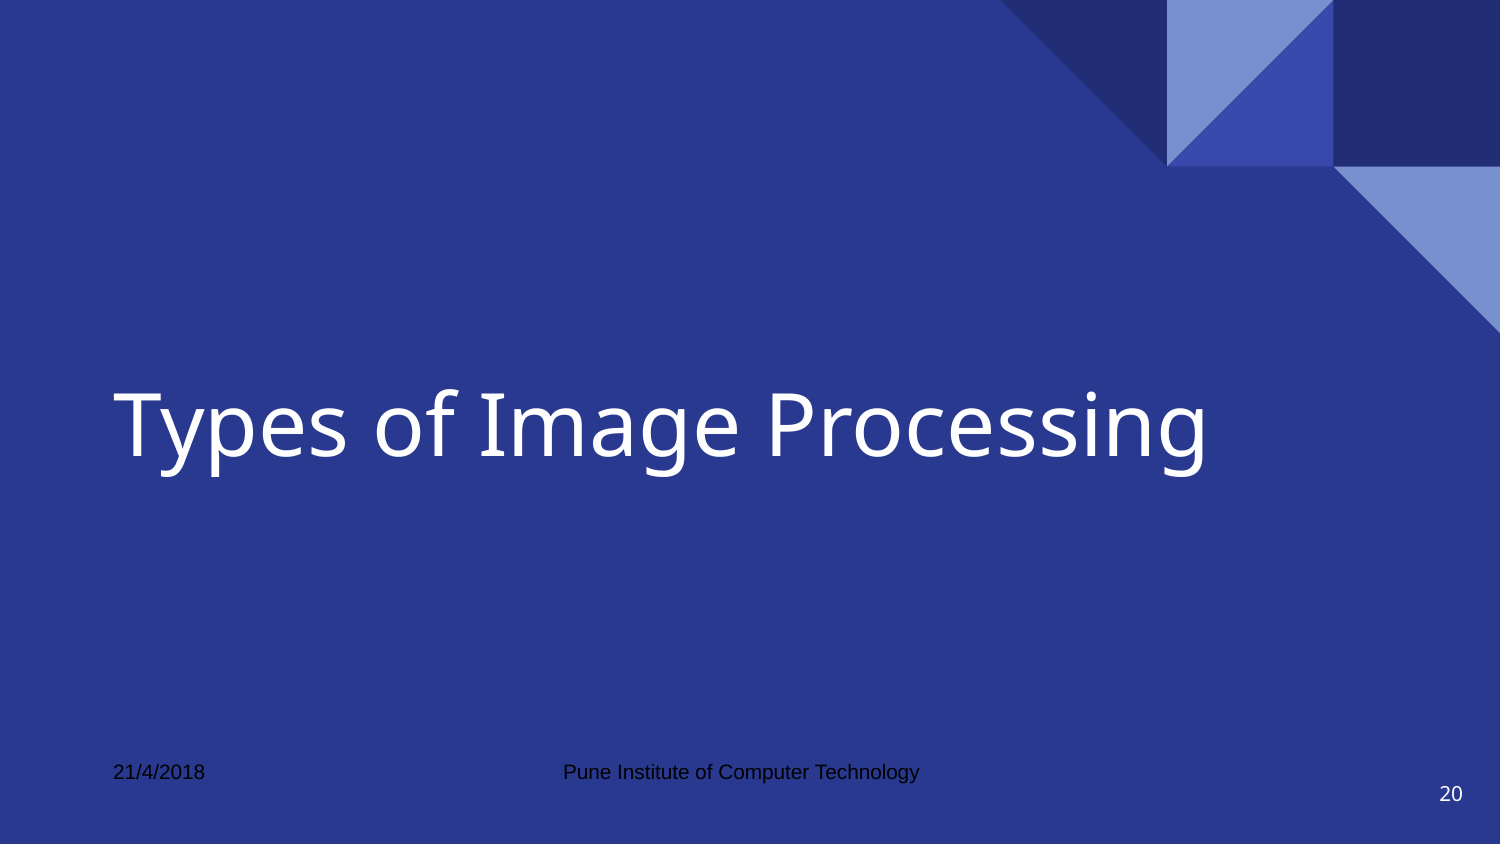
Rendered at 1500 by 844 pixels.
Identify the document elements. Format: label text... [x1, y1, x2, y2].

title Types of Image Processing [98, 353, 1447, 491]
slide_number <number> [1387, 762, 1478, 828]
